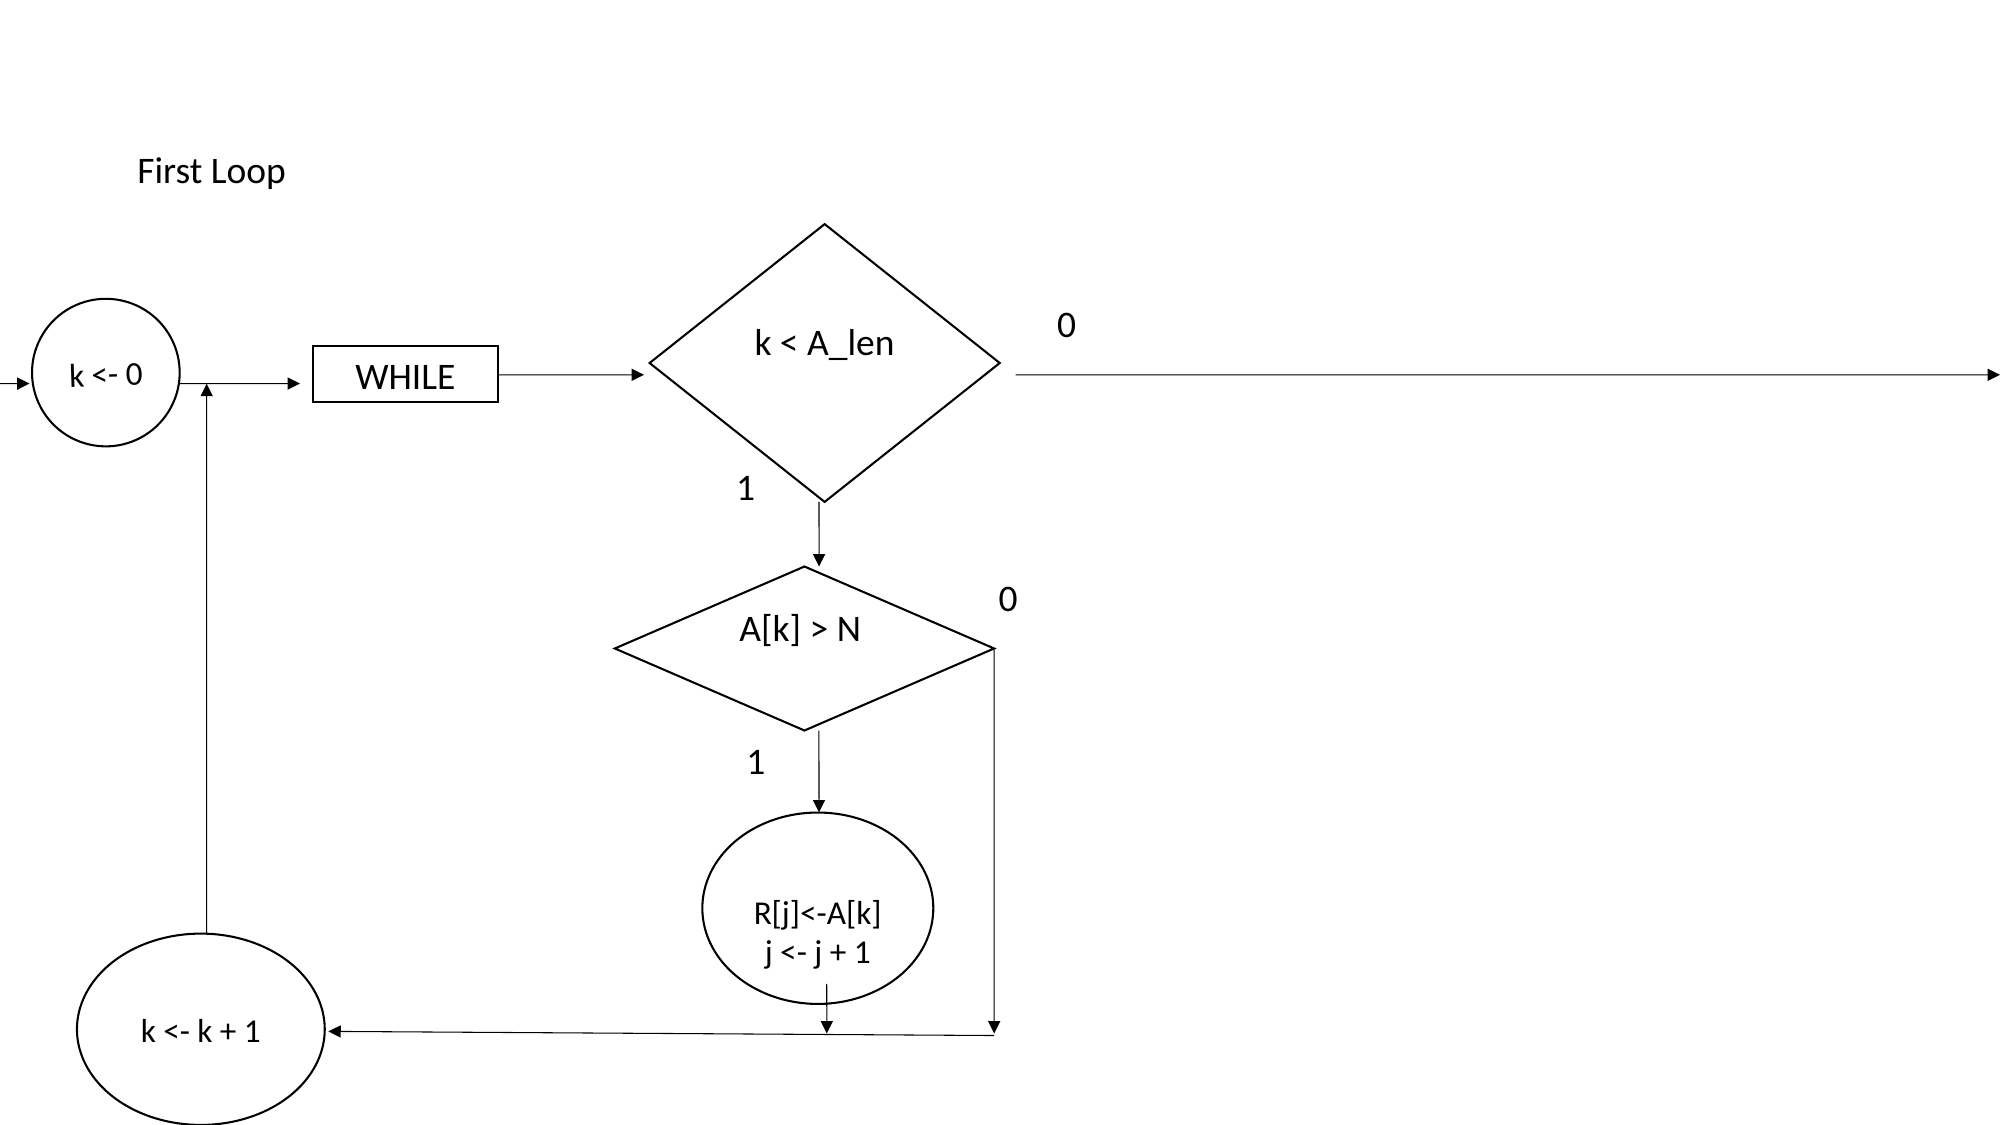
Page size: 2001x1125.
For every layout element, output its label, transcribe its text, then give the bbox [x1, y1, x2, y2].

text_box R[j]<-A[k] j <- j + 1 [702, 812, 934, 1004]
text_box 0 [1042, 293, 1082, 353]
text_box 1 [721, 455, 758, 516]
text_box k <- k + 1 [76, 933, 325, 1125]
text_box WHILE [312, 346, 499, 403]
text_box A[k] > N [614, 566, 994, 731]
text_box 1 [731, 729, 769, 790]
title First Loop [137, 59, 1863, 278]
text_box k < A_len [649, 224, 1000, 502]
text_box 0 [984, 566, 1024, 627]
text_box k <- 0 [32, 298, 180, 447]
